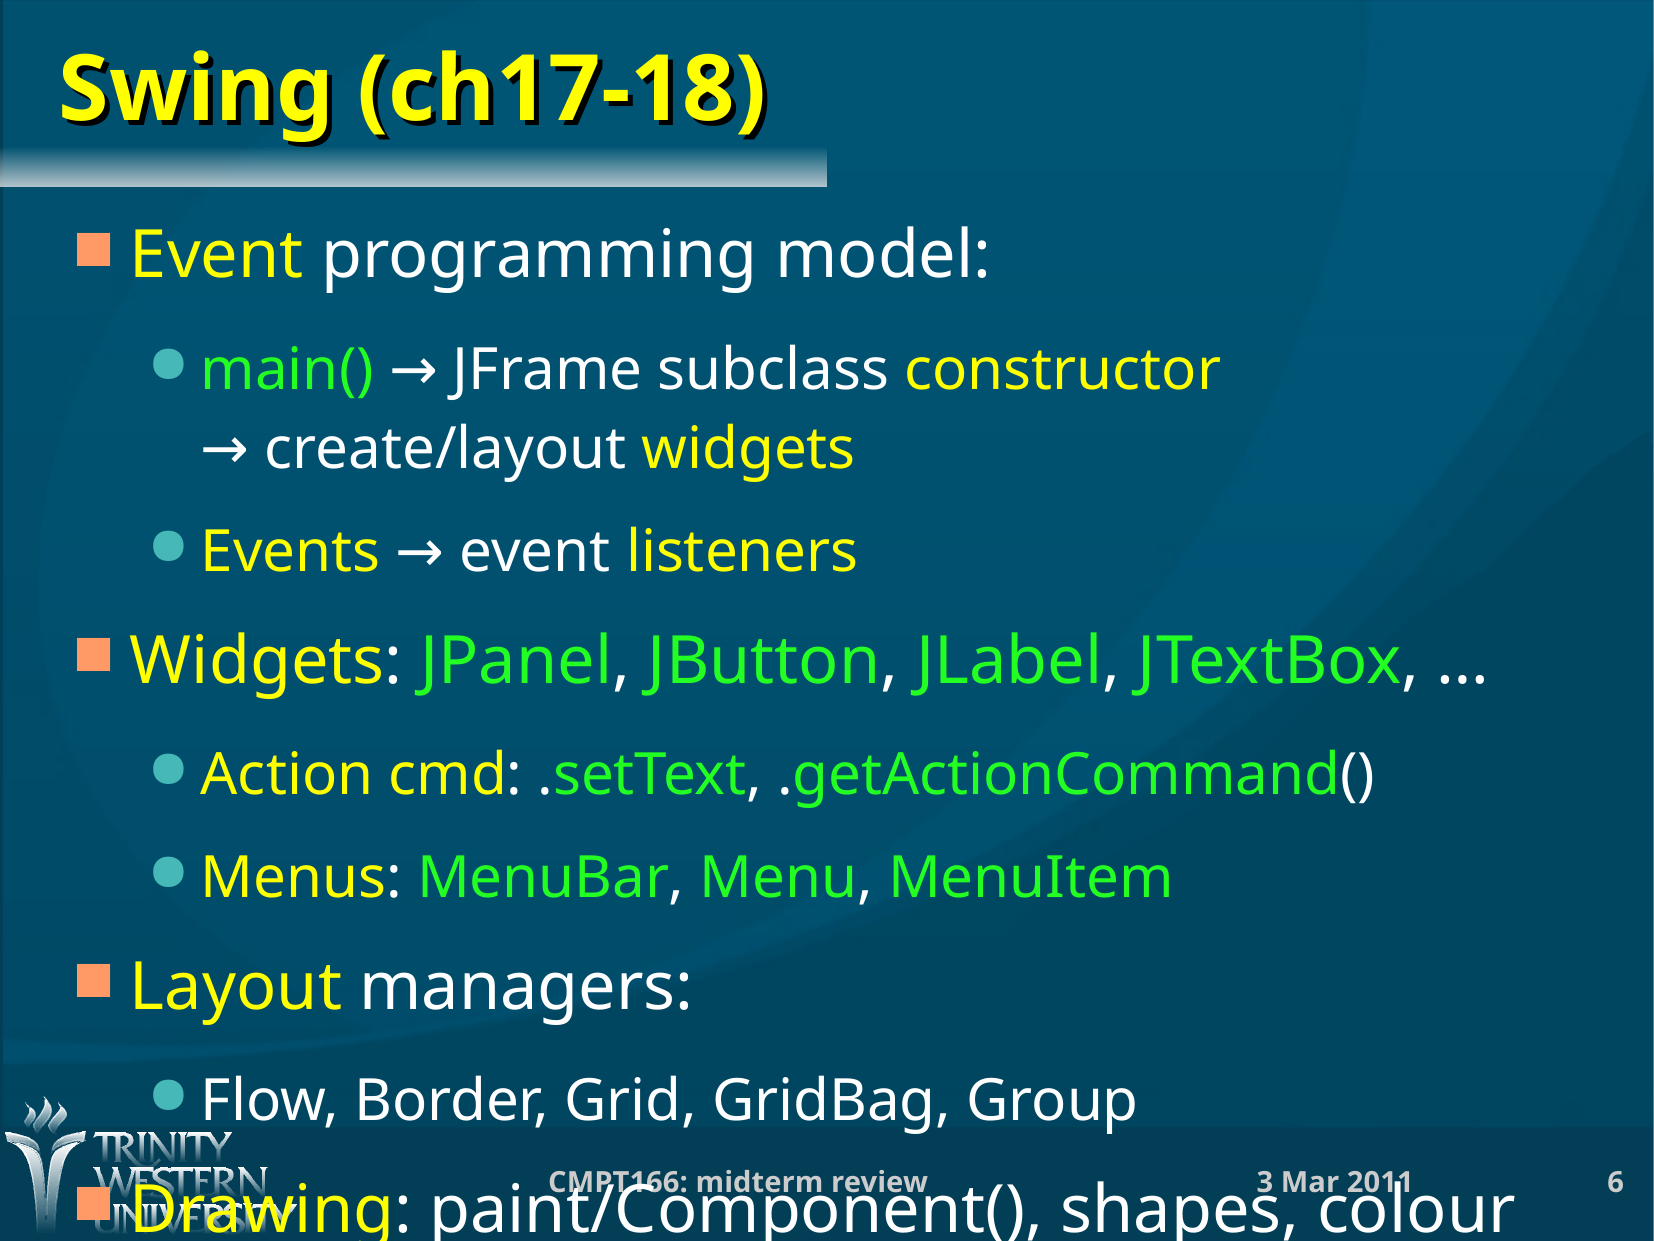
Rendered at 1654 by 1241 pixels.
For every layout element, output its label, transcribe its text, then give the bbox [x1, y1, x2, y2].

title Swing (ch17-18) [59, 19, 1595, 148]
list Event programming model: main() → JFrame subclass constructor → create/layout widgets Events → event listeners Widgets: JPanel, JButton, JLabel, JTextBox, … Action cmd: .setText, .getActionCommand() Menus: MenuBar, Menu, MenuItem Layout managers: Flow, Border, Grid, GridBag, Group Drawing: paint/Component(), shapes, colour [59, 206, 1625, 1131]
picture [38, 1227, 54, 1232]
